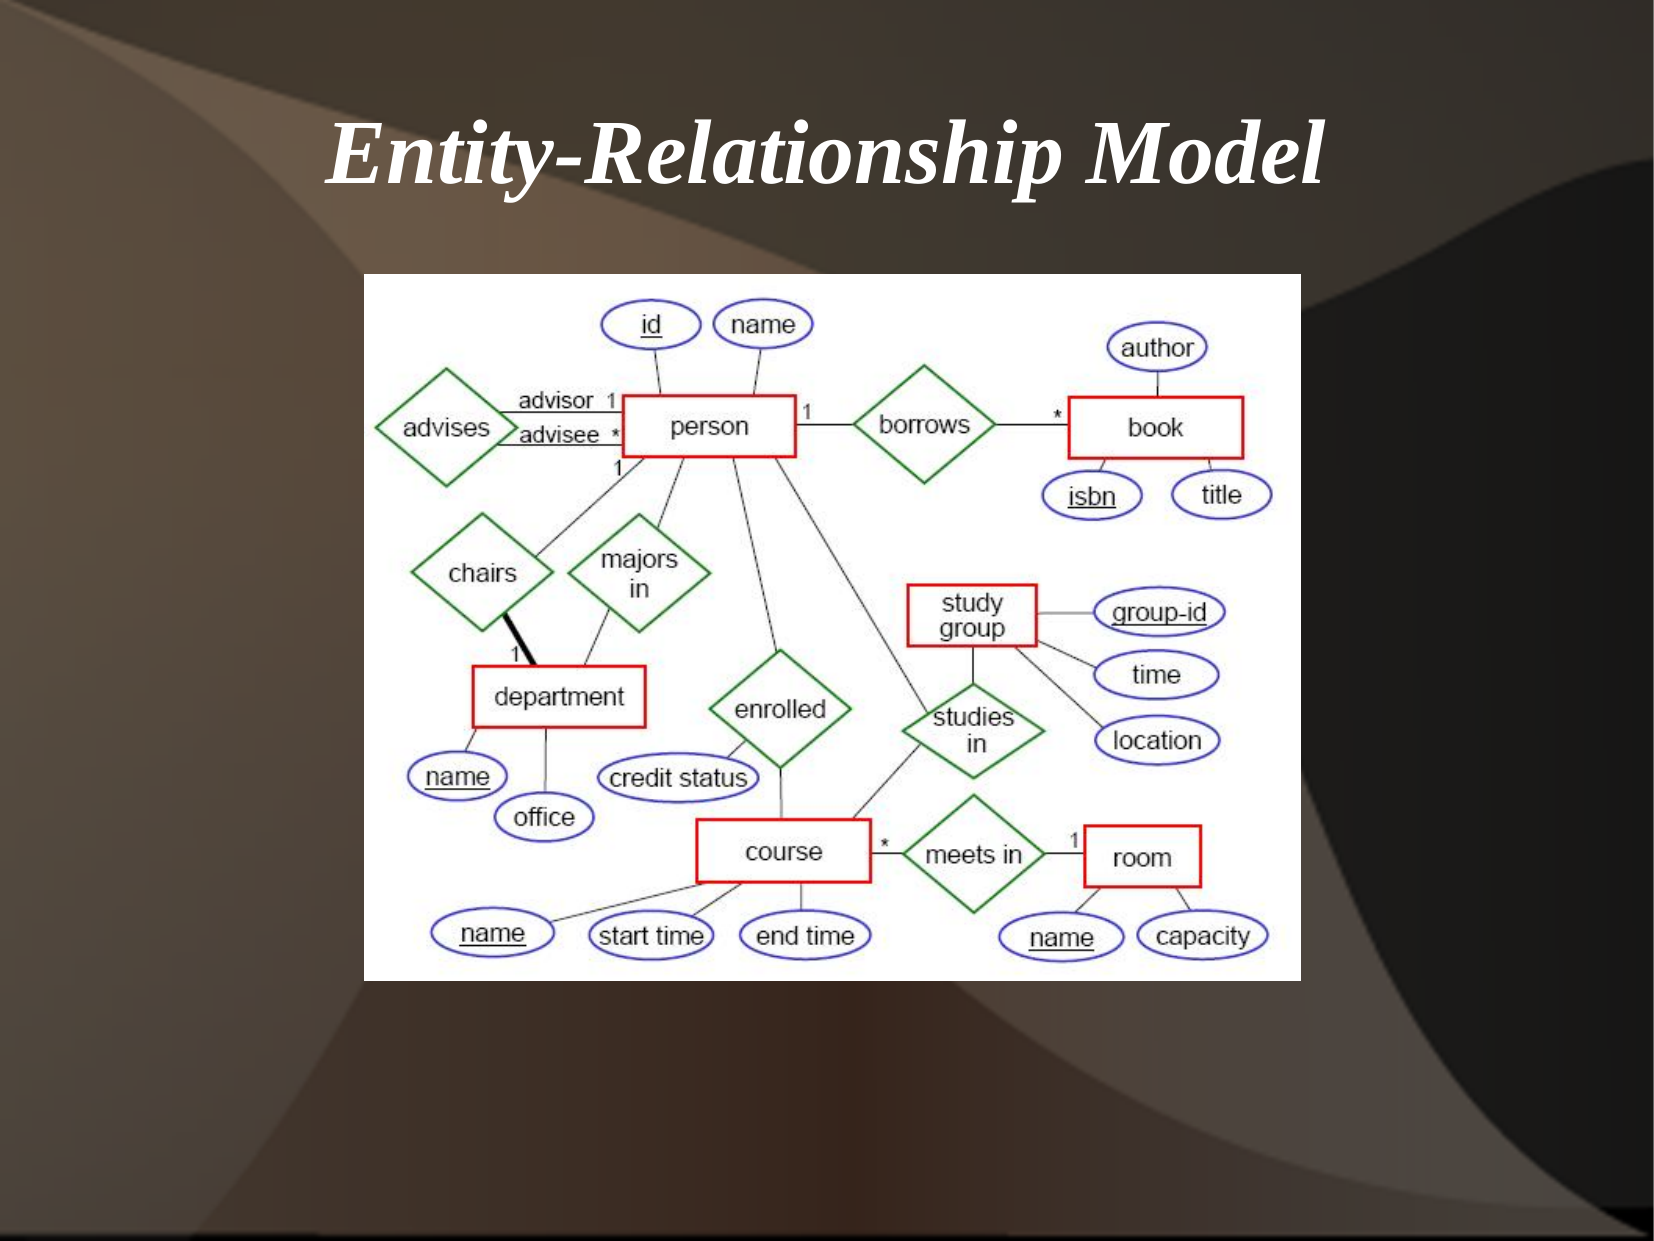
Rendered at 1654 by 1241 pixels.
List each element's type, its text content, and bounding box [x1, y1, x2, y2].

picture [0, 0, 1654, 1241]
title Entity-Relationship Model [82, 49, 1571, 257]
